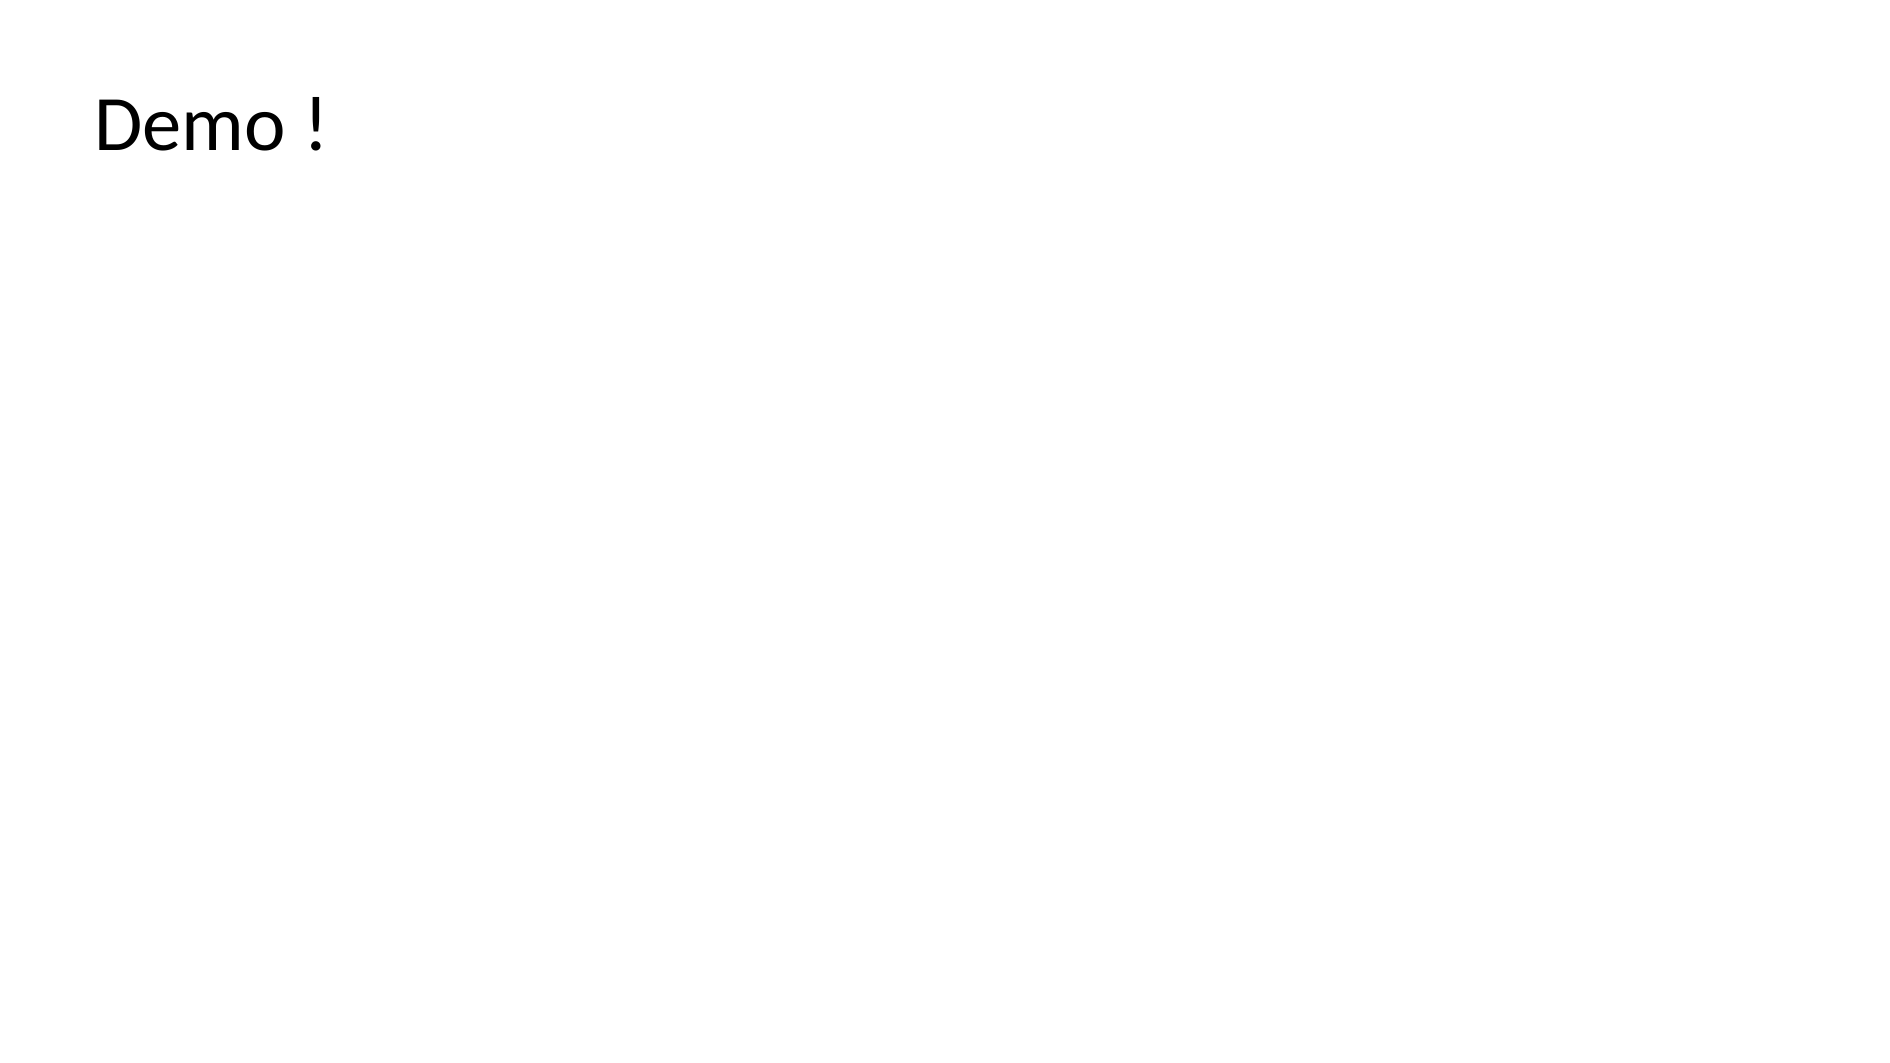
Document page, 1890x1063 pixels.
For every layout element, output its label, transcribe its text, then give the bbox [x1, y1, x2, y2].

title Demo ! [94, 42, 1796, 220]
